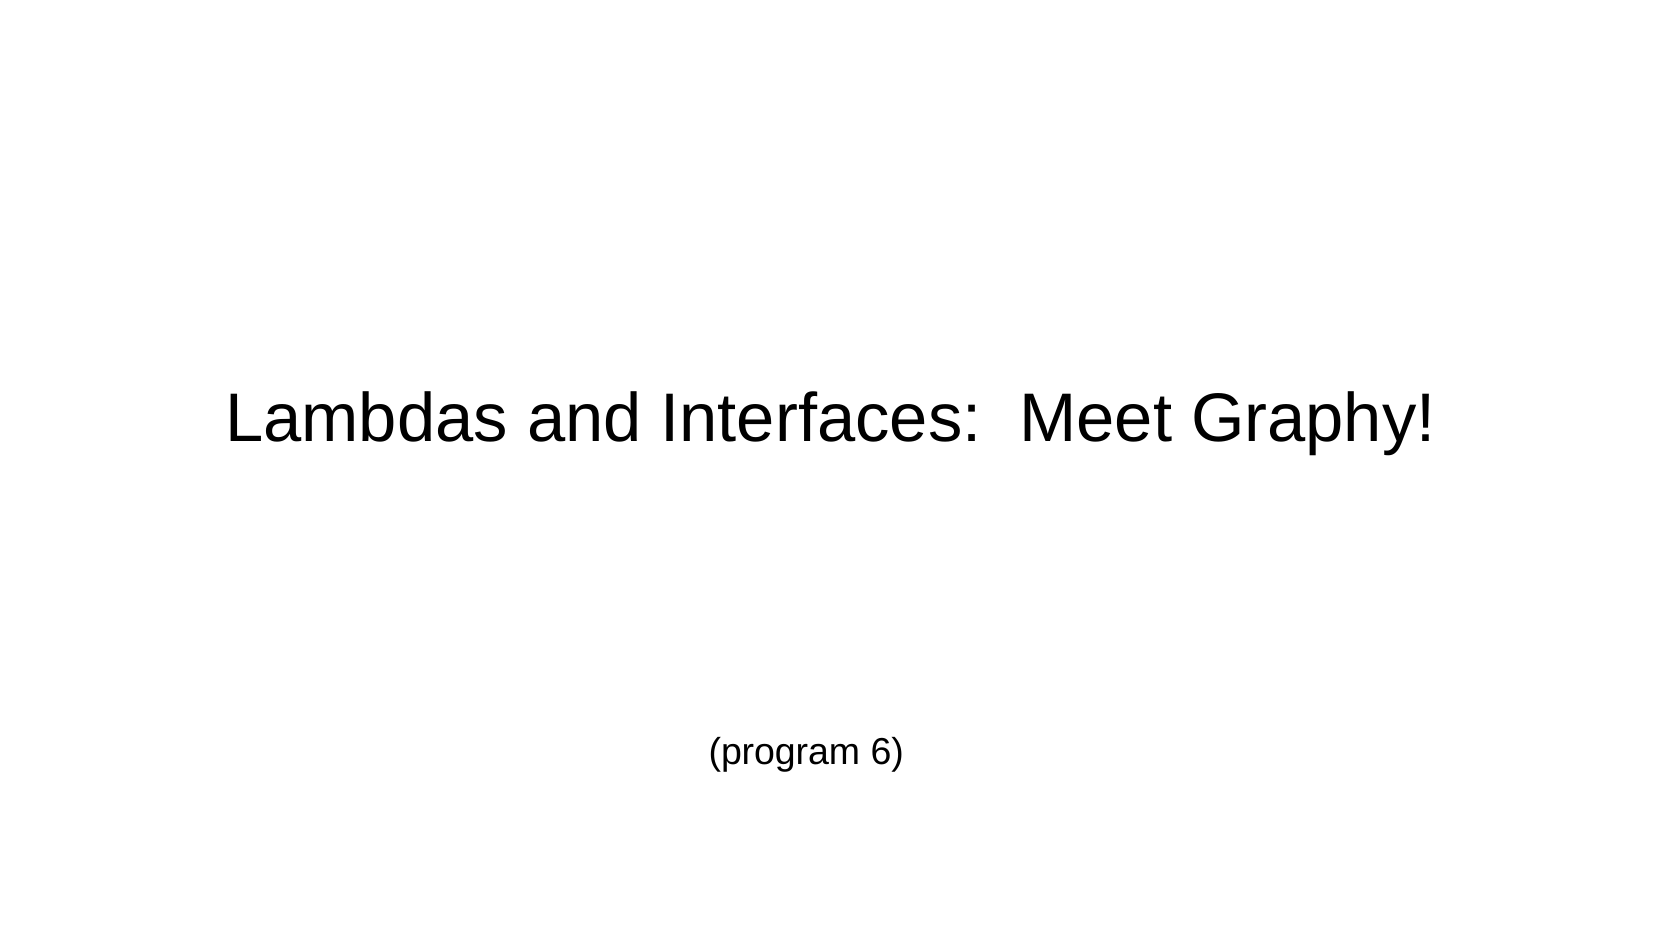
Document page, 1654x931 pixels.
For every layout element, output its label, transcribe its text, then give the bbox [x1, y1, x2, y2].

text_box (program 6) [693, 723, 1126, 781]
title Lambdas and Interfaces: Meet Graphy! [86, 339, 1576, 496]
